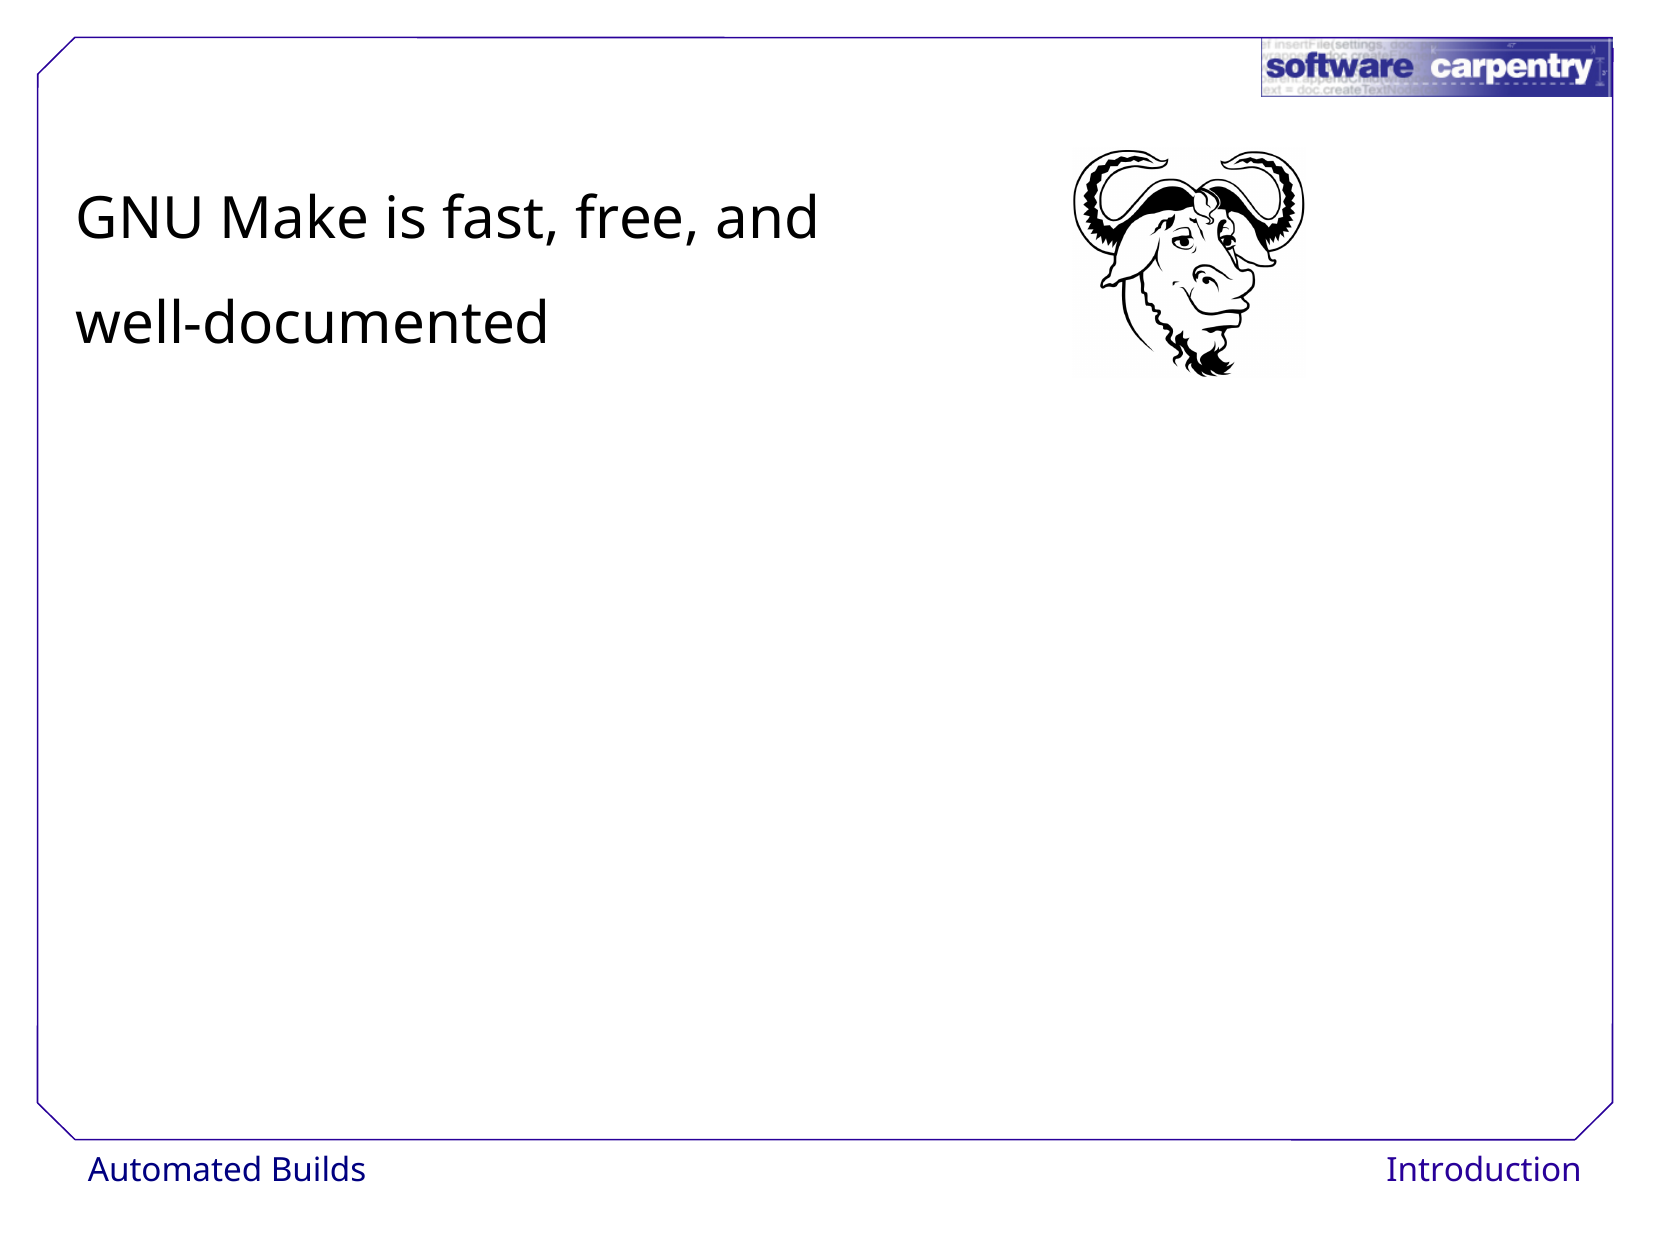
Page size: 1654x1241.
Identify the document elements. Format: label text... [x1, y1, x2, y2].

picture [1072, 147, 1306, 378]
text_box GNU Make is fast, free, and well-documented [60, 137, 986, 364]
picture [1261, 39, 1613, 97]
